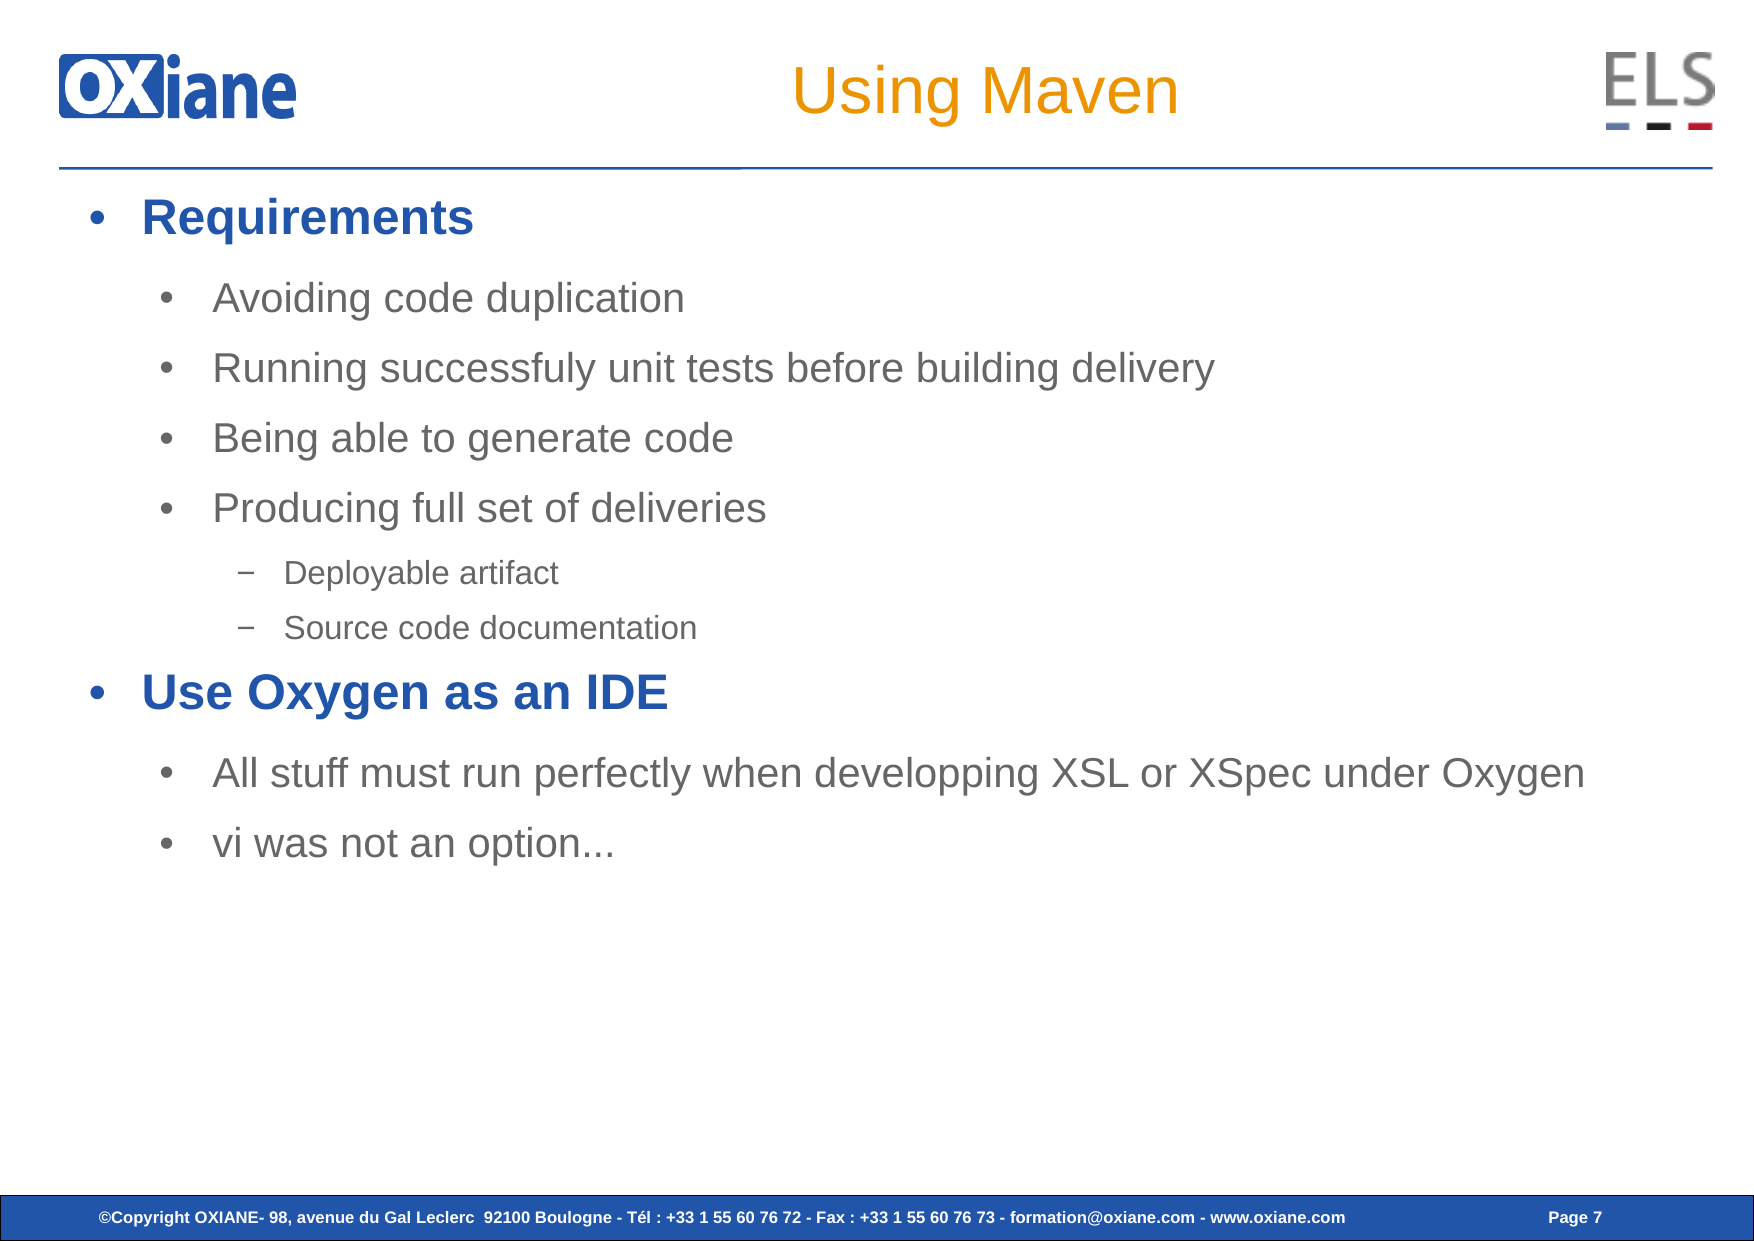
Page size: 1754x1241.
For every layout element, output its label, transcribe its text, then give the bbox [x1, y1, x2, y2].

list Requirements Avoiding code duplication Running successfuly unit tests before building delivery Being able to generate code Producing full set of deliveries Deployable artifact Source code documentation Use Oxygen as an IDE All stuff must run perfectly when developping XSL or XSpec under Oxygen vi was not an option... [70, 188, 1713, 1193]
picture [59, 53, 296, 119]
picture [1666, 52, 1715, 130]
title Using Maven [307, 49, 1666, 133]
